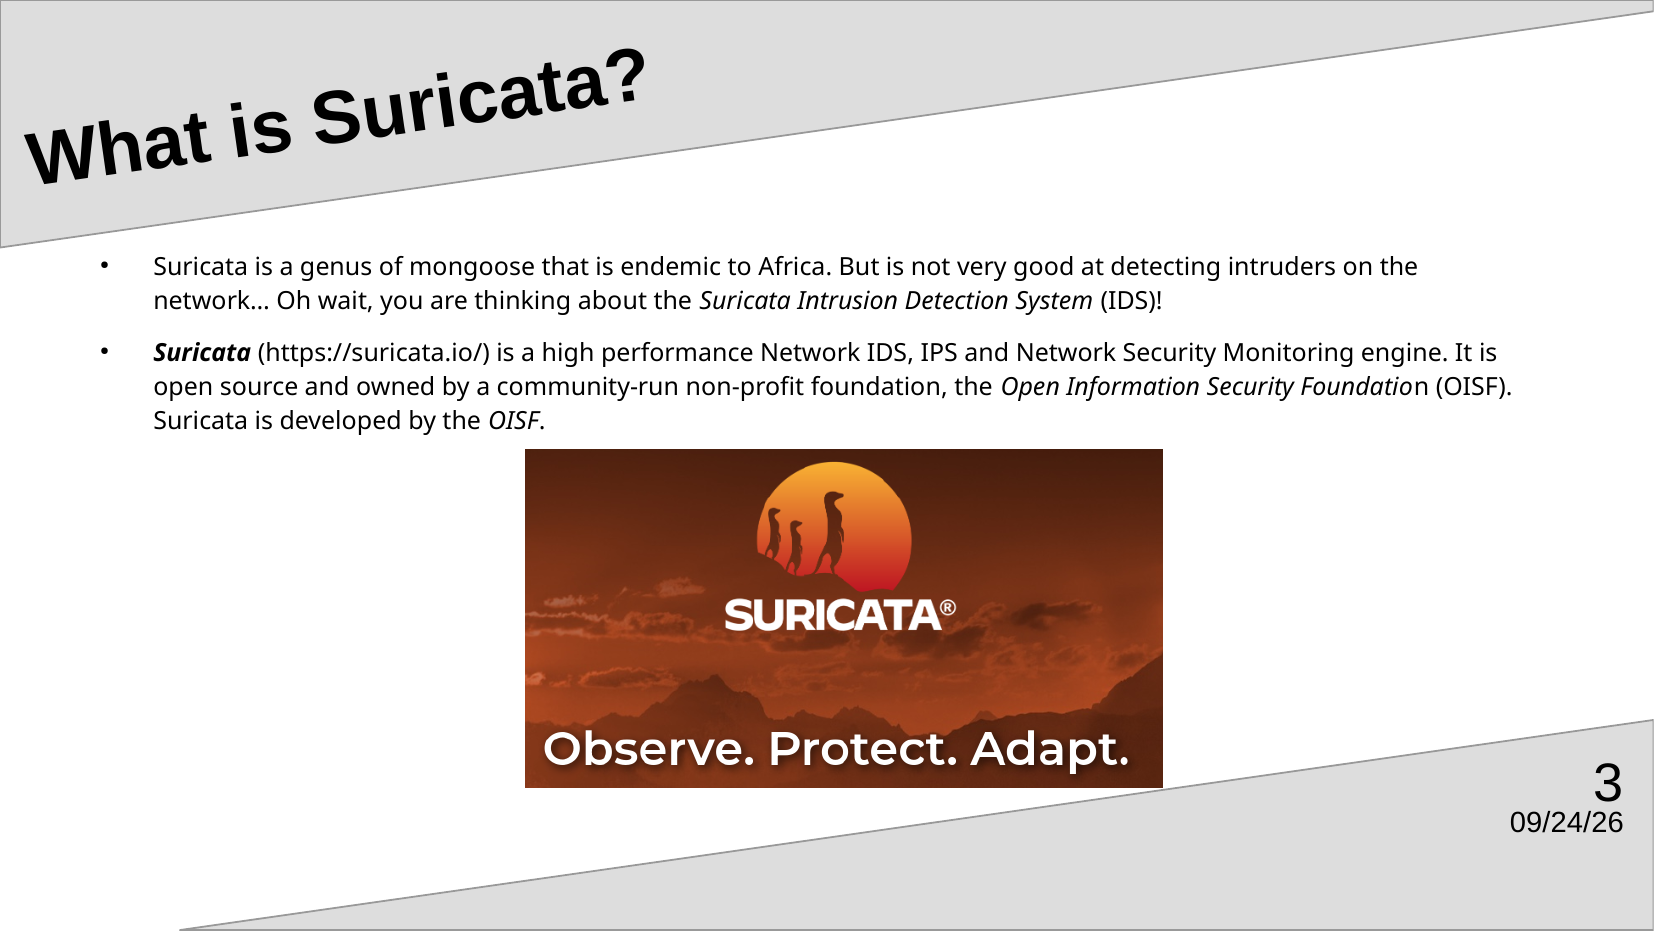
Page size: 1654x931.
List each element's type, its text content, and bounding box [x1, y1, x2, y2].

title What is Suricata? [16, 0, 1501, 239]
list Suricata is a genus of mongoose that is endemic to Africa. But is not very good at detecting intruders on the network… Oh wait, you are thinking about the Suricata Intrusion Detection System (IDS)! Suricata (https://suricata.io/) is a high performance Network IDS, IPS and Network Security Monitoring engine. It is open source and owned by a community-run non-profit foundation, the Open Information Security Foundation (OISF). Suricata is developed by the OISF. [82, 248, 1538, 789]
picture [525, 449, 1163, 788]
